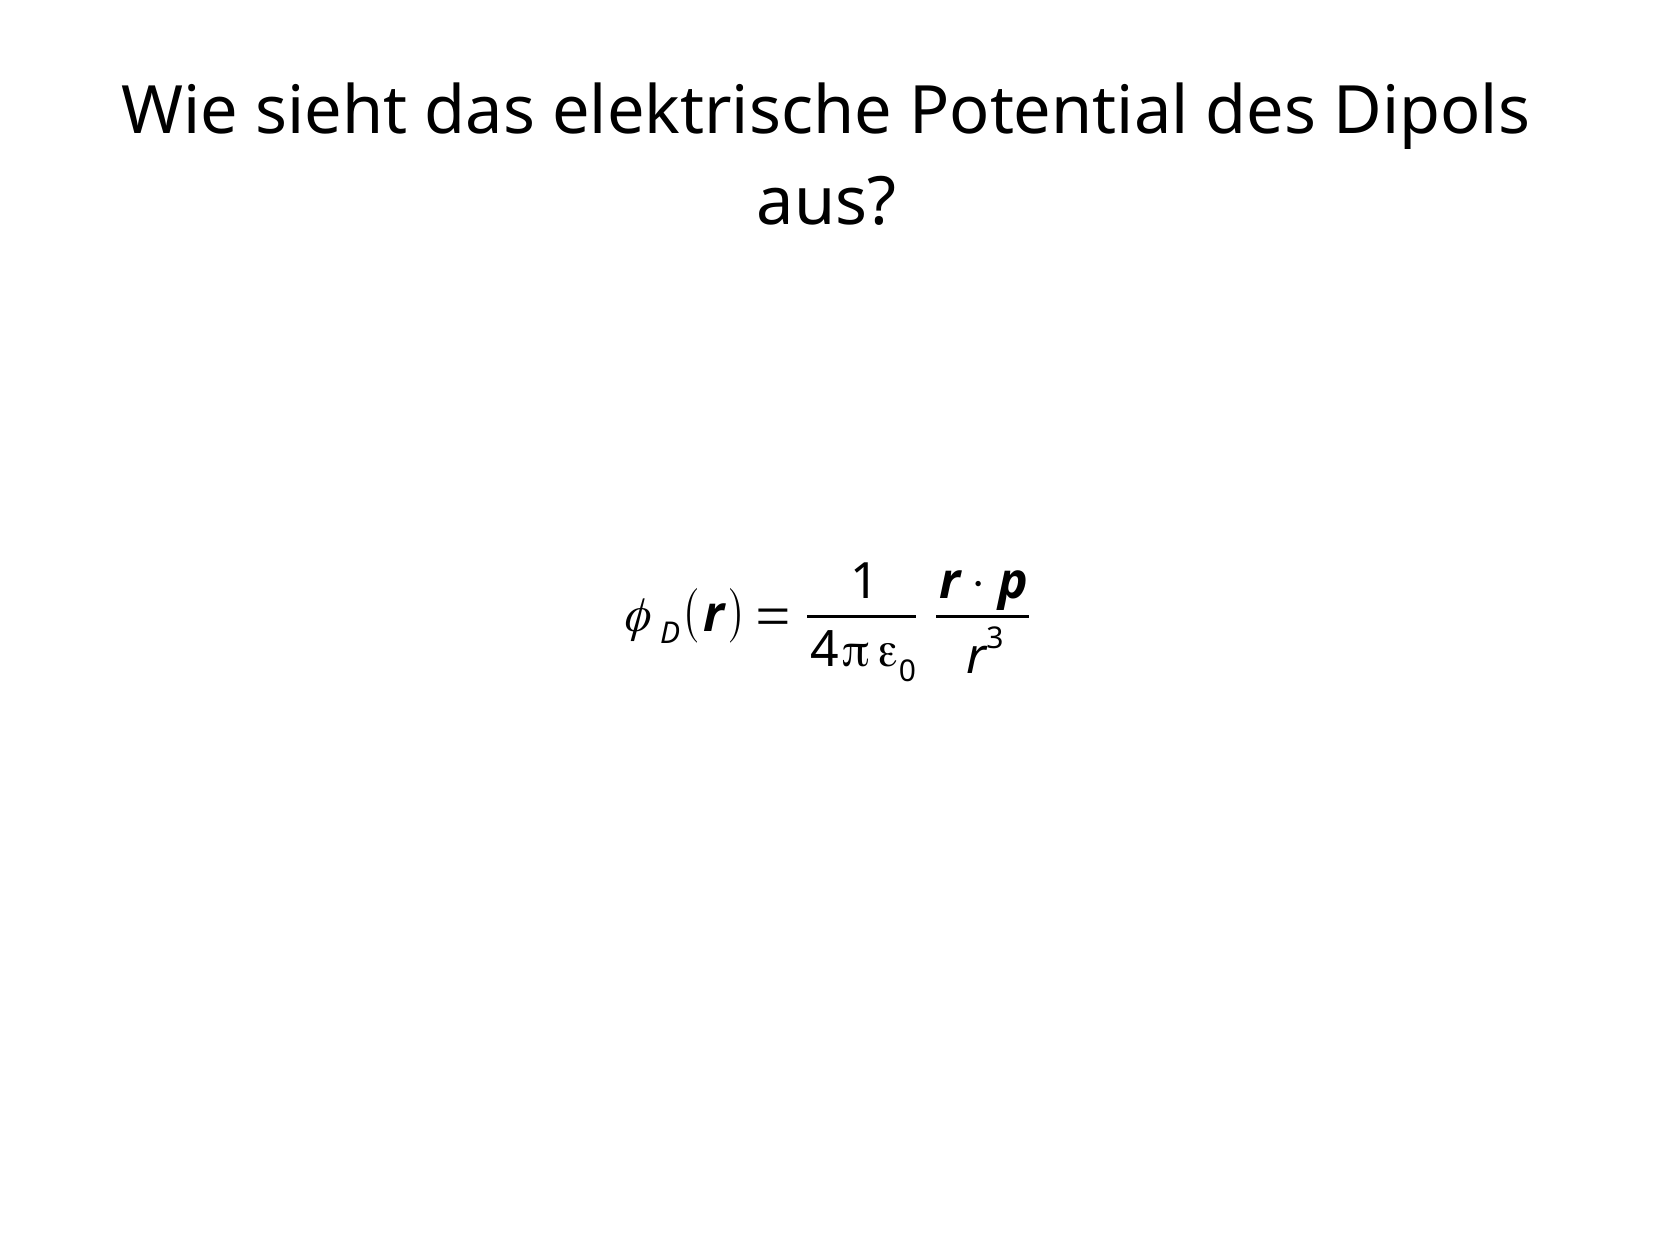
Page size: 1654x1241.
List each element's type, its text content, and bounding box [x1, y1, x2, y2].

title Wie sieht das elektrische Potential des Dipols aus? [82, 49, 1571, 257]
chart [616, 551, 1038, 689]
